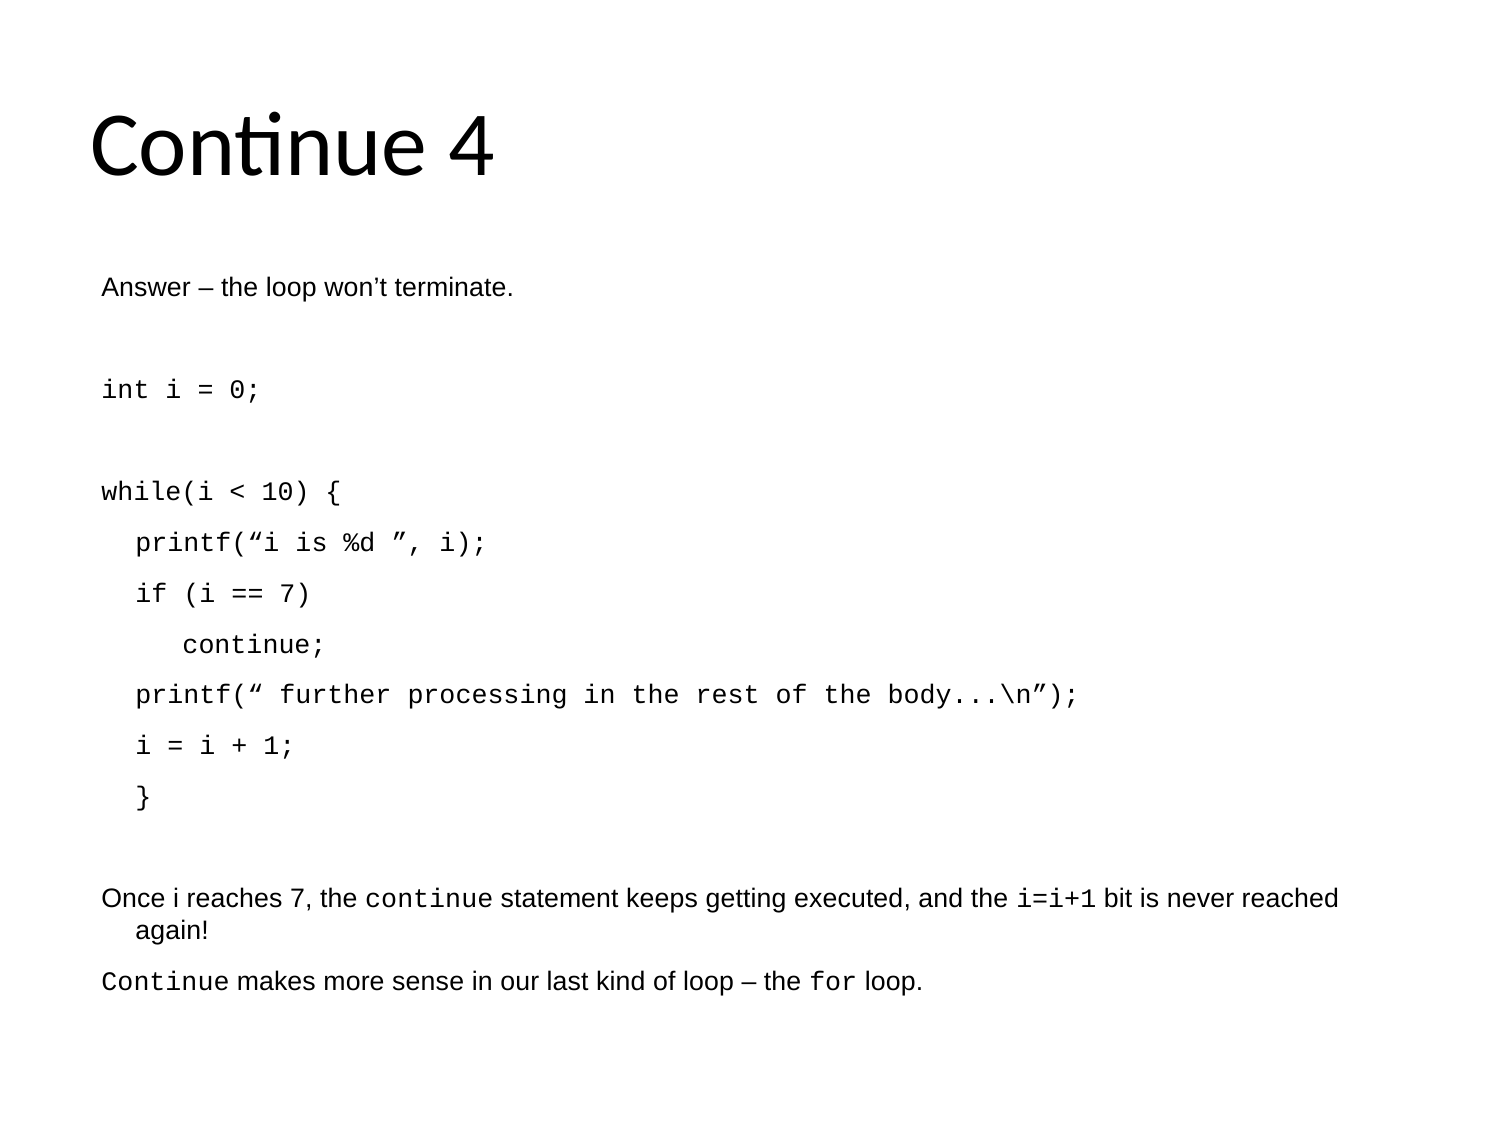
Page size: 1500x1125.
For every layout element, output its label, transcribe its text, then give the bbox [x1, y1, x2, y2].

title Continue 4 [75, 45, 1425, 233]
list Answer – the loop won’t terminate. int i = 0; while(i < 10) { printf(“i is %d ”, i); if (i == 7) continue; printf(“ further processing in the rest of the body...\n”); i = i + 1; } Once i reaches 7, the continue statement keeps getting executed, and the i=i+1 bit is never reached again! Continue makes more sense in our last kind of loop – the for loop. [75, 262, 1425, 1005]
